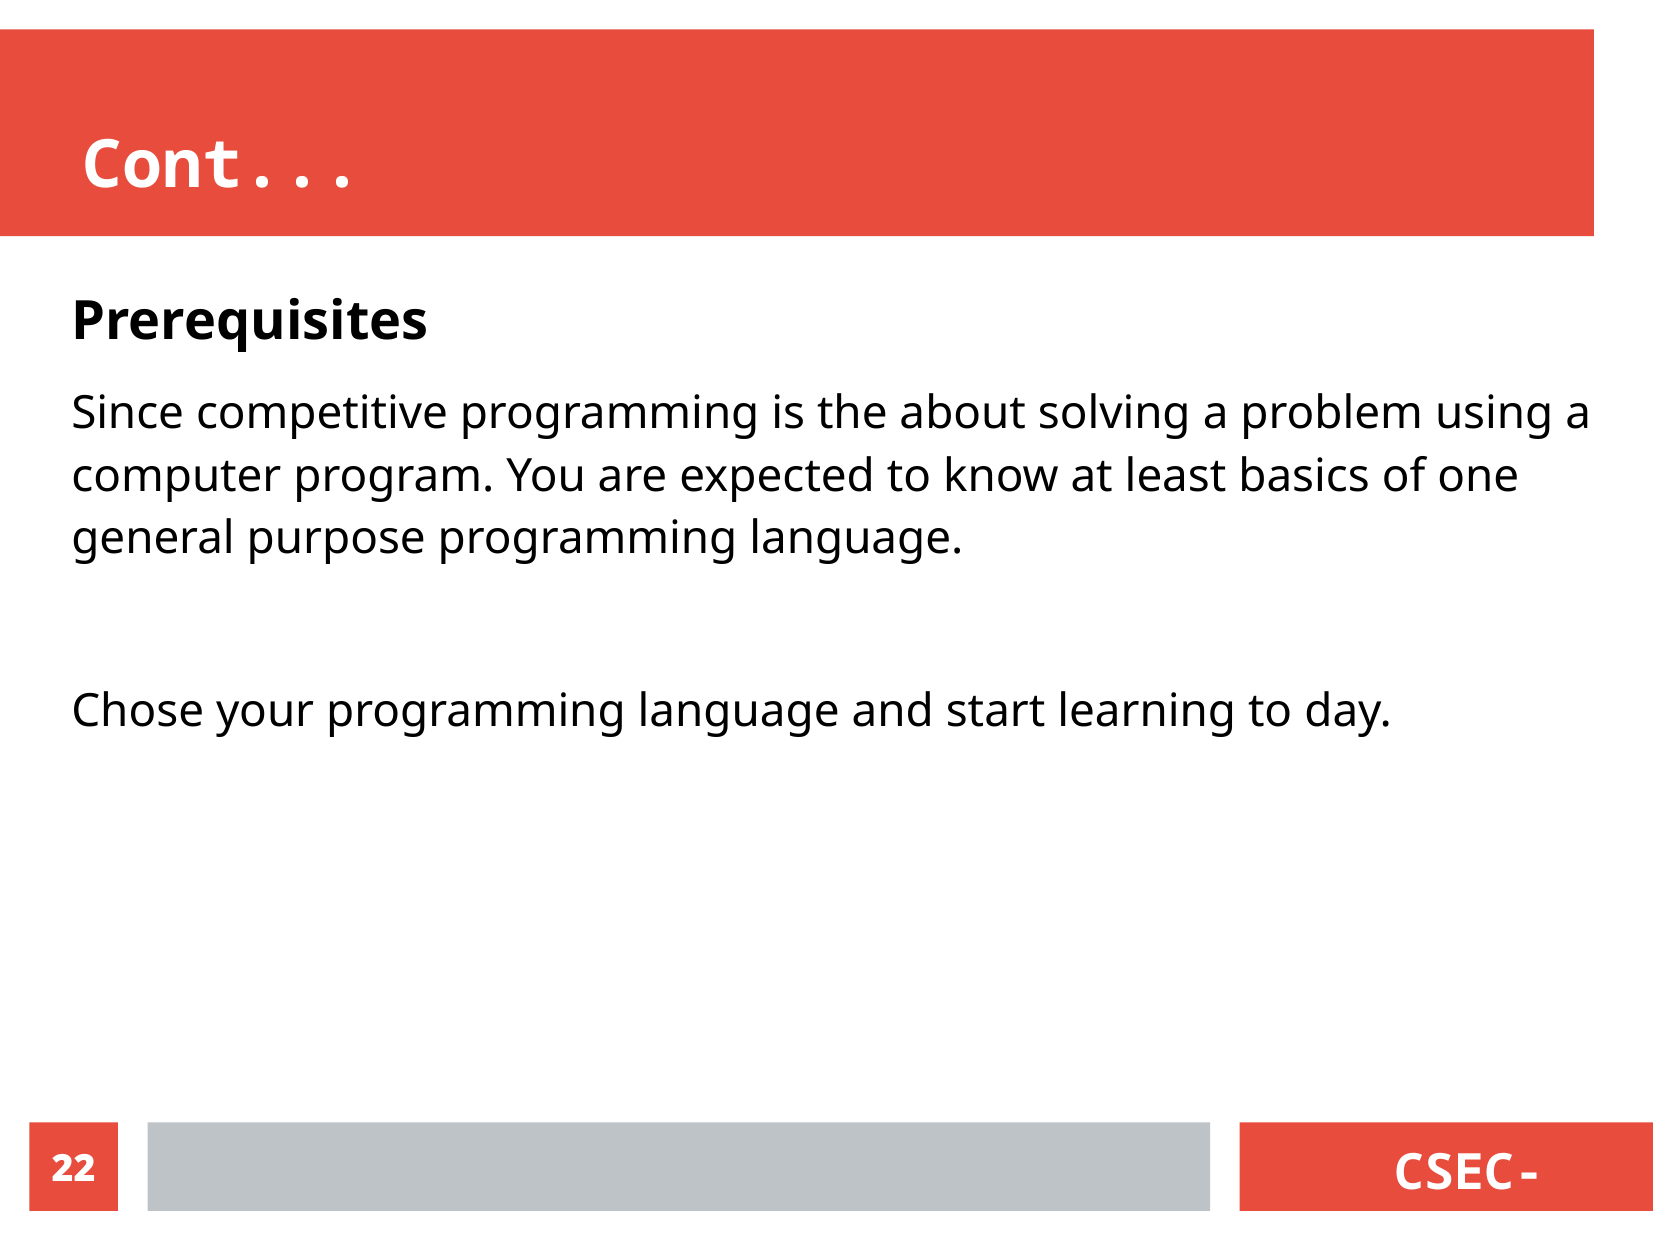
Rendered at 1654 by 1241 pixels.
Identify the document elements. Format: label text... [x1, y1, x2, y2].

text_box CSEC-ASTU [1379, 1128, 1653, 1236]
list Prerequisites Since competitive programming is the about solving a problem using a computer program. You are expected to know at least basics of one general purpose programming language. Chose your programming language and start learning to day. [71, 281, 1613, 1050]
title Cont... [58, 58, 1594, 207]
